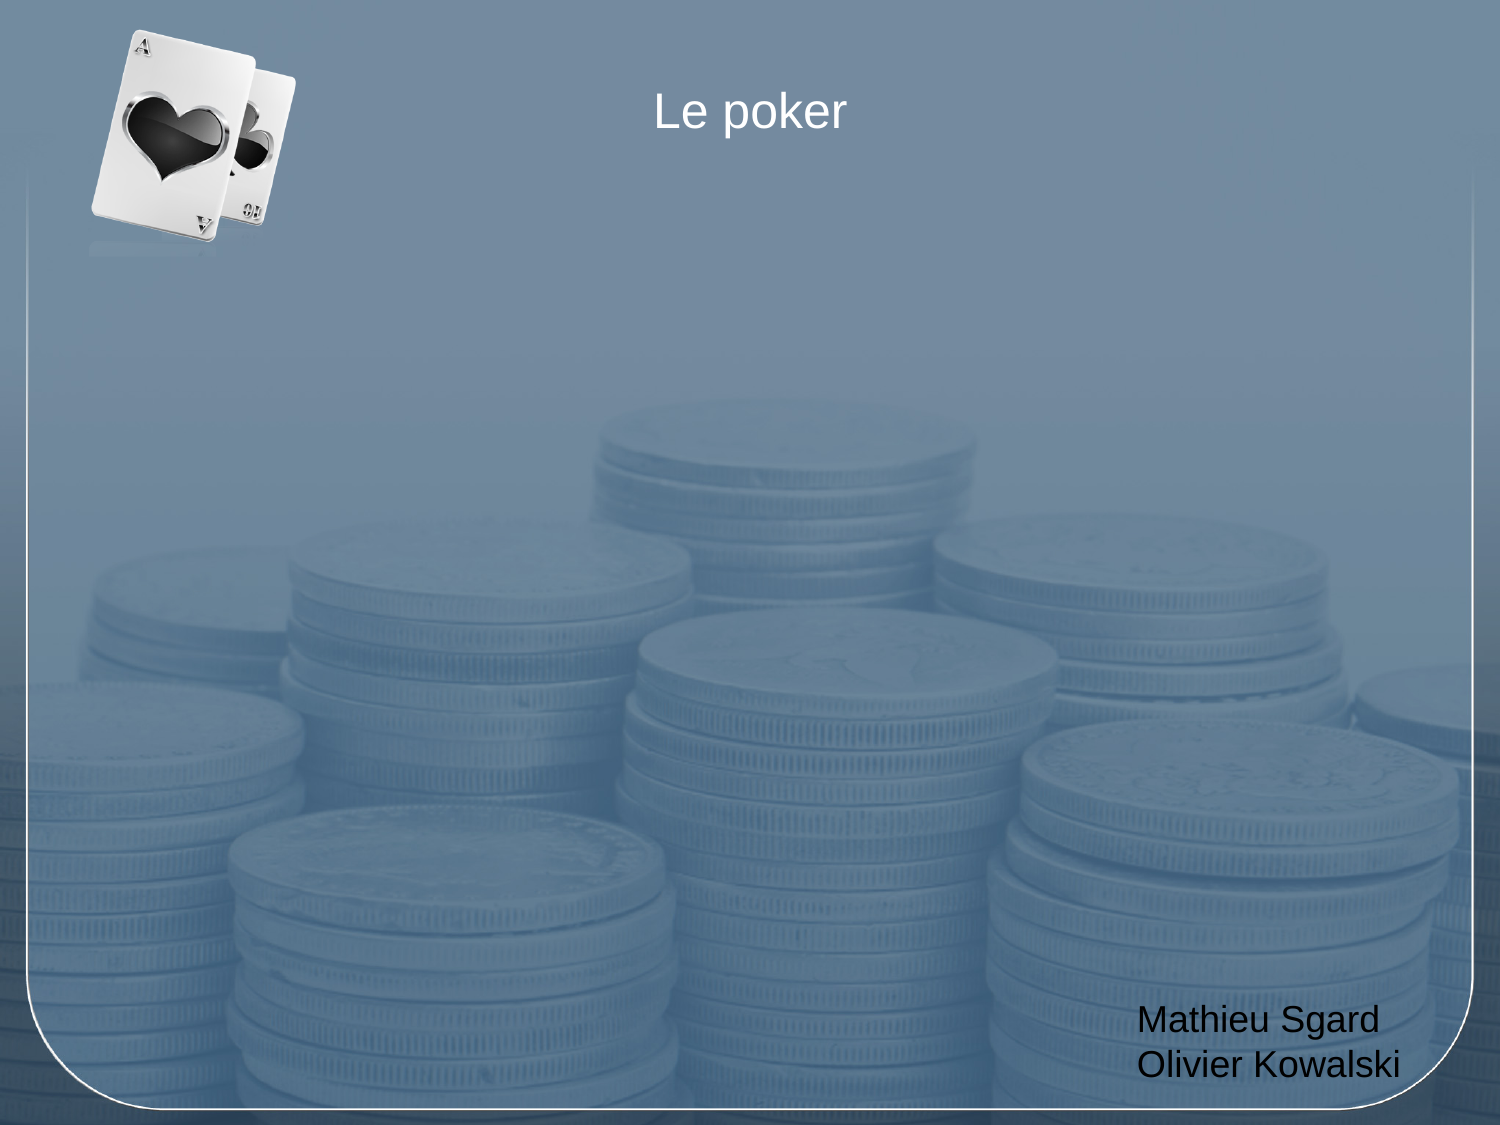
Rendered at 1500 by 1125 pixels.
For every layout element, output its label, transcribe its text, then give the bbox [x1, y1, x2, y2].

text_box Mathieu Sgard Olivier Kowalski [1122, 987, 1477, 1093]
picture [0, 0, 1500, 1125]
title Le poker [112, 9, 1388, 266]
